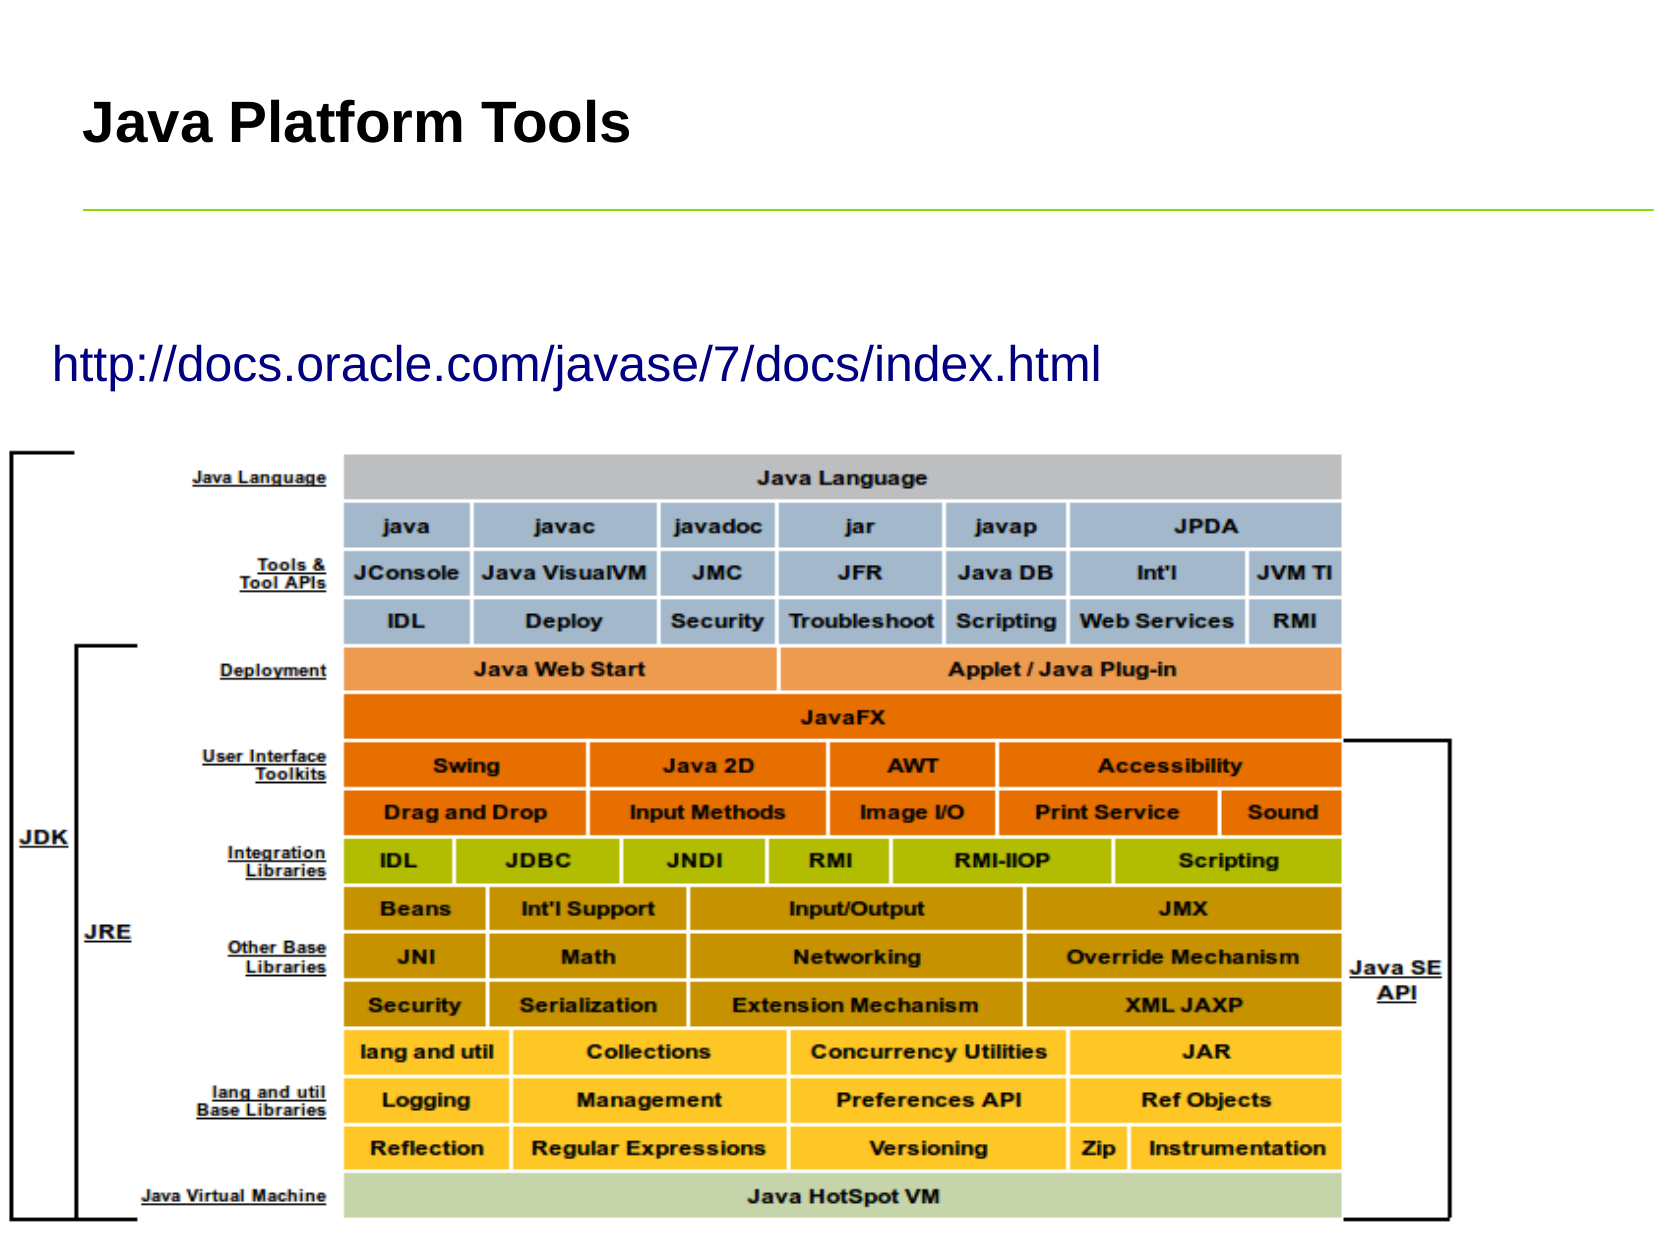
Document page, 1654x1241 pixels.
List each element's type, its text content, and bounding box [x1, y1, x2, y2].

list http://docs.oracle.com/javase/7/docs/index.html [51, 335, 1540, 434]
title Java Platform Tools [82, 49, 1571, 196]
picture [6, 446, 1466, 1227]
